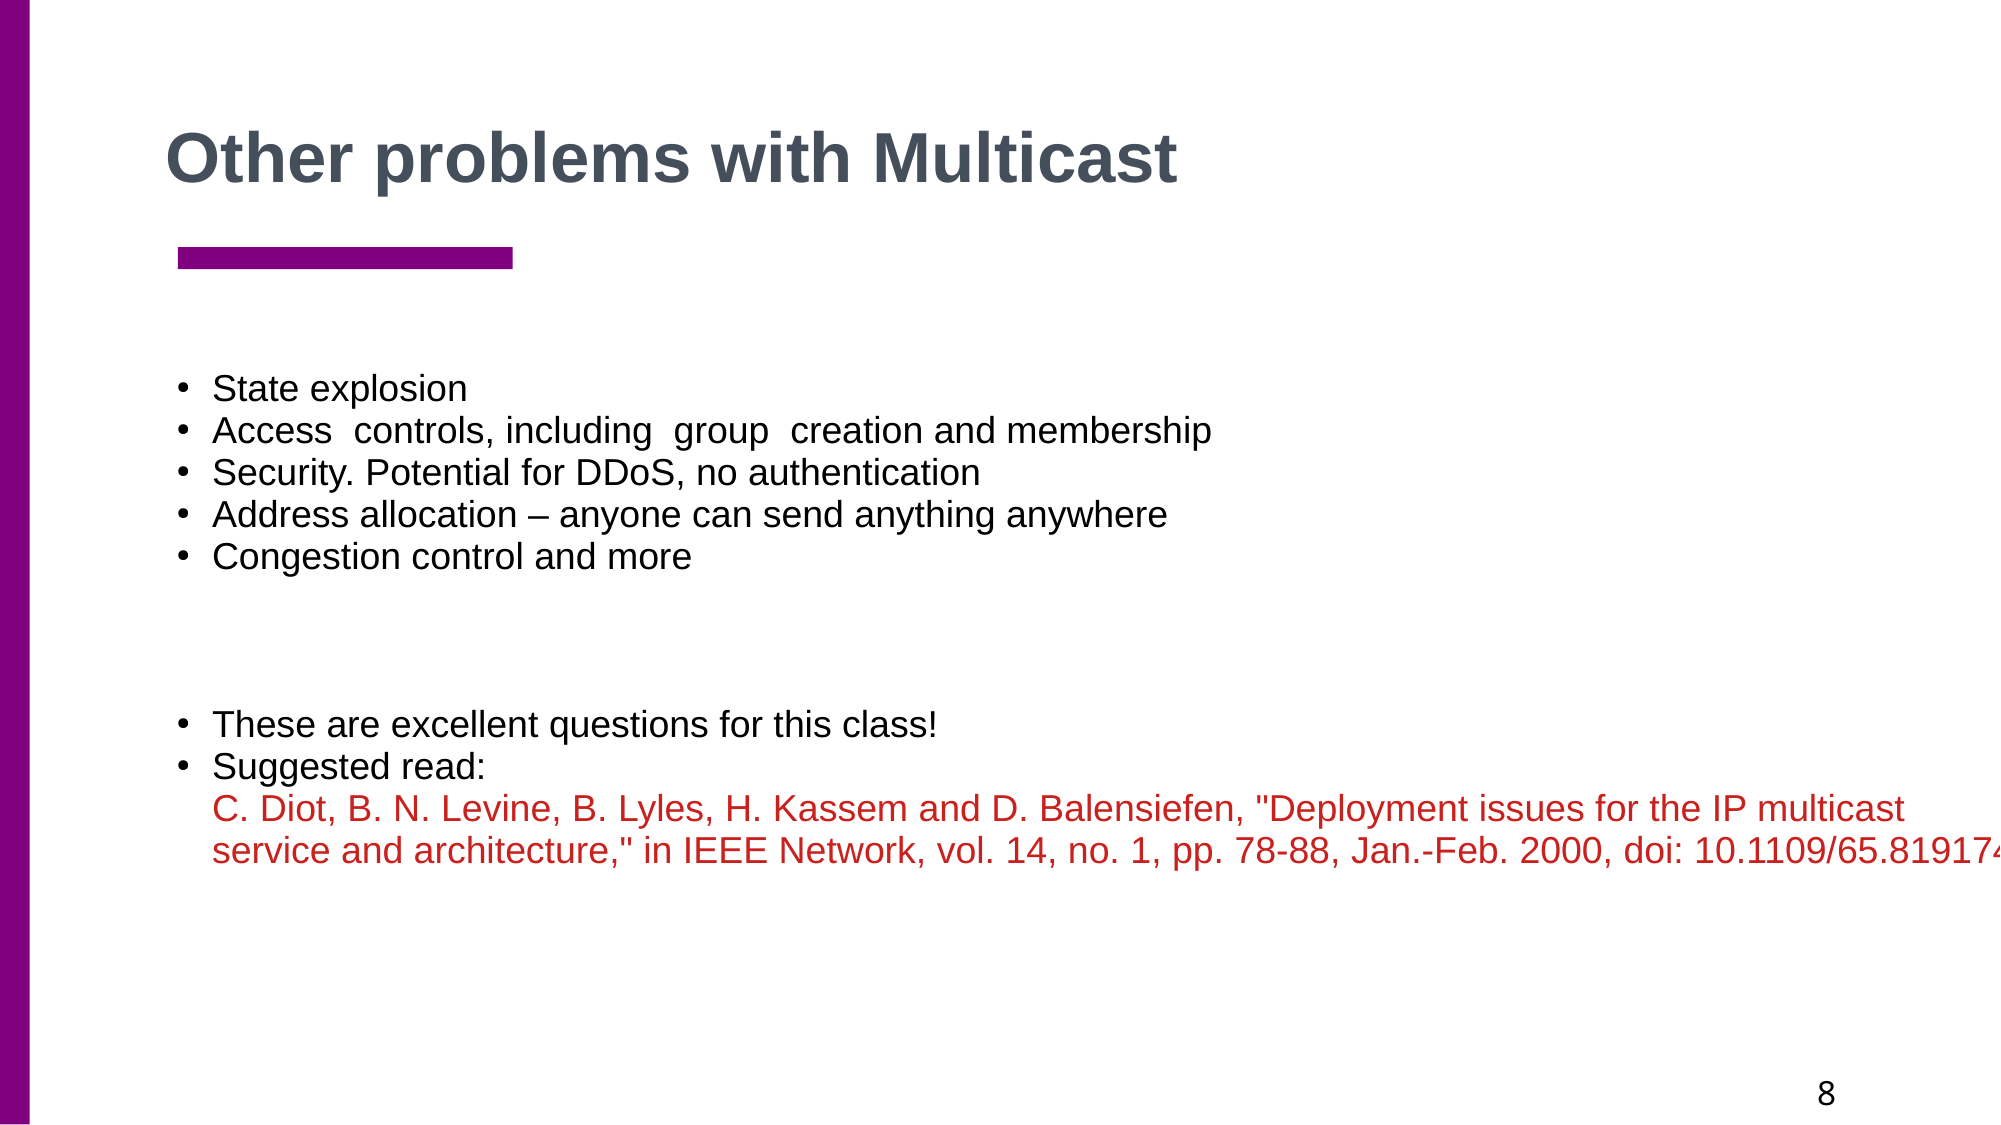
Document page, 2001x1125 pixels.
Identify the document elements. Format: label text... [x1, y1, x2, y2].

text_box Other problems with Multicast [151, 0, 1849, 212]
text_box State explosion Access controls, including group creation and membership Security. Potential for DDoS, no authentication Address allocation – anyone can send anything anywhere Congestion control and more These are excellent questions for this class! Suggested read: C. Diot, B. N. Levine, B. Lyles, H. Kassem and D. Balensiefen, "Deployment issues for the IP multicast service and architecture," in IEEE Network, vol. 14, no. 1, pp. 78-88, Jan.-Feb. 2000, doi: 10.1109/65.819174. [161, 360, 2000, 1005]
